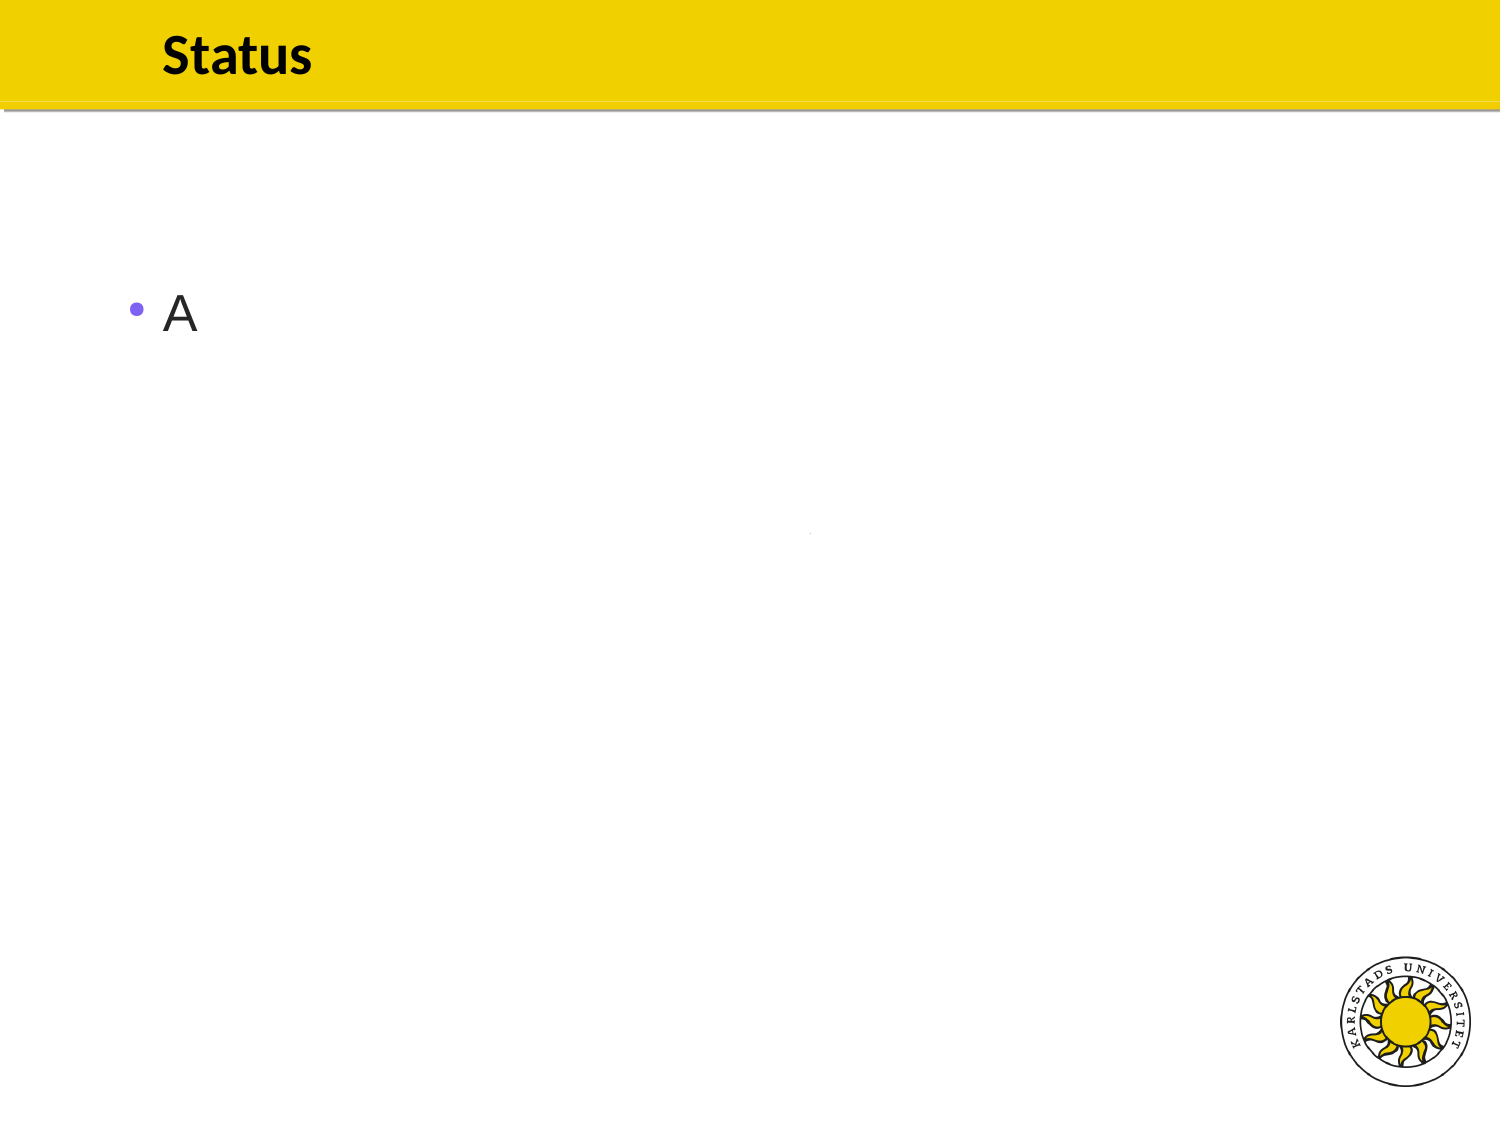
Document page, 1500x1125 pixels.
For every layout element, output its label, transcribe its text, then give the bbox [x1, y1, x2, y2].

title Status [112, 0, 1388, 102]
picture [1340, 970, 1471, 1095]
list A [112, 179, 1471, 970]
